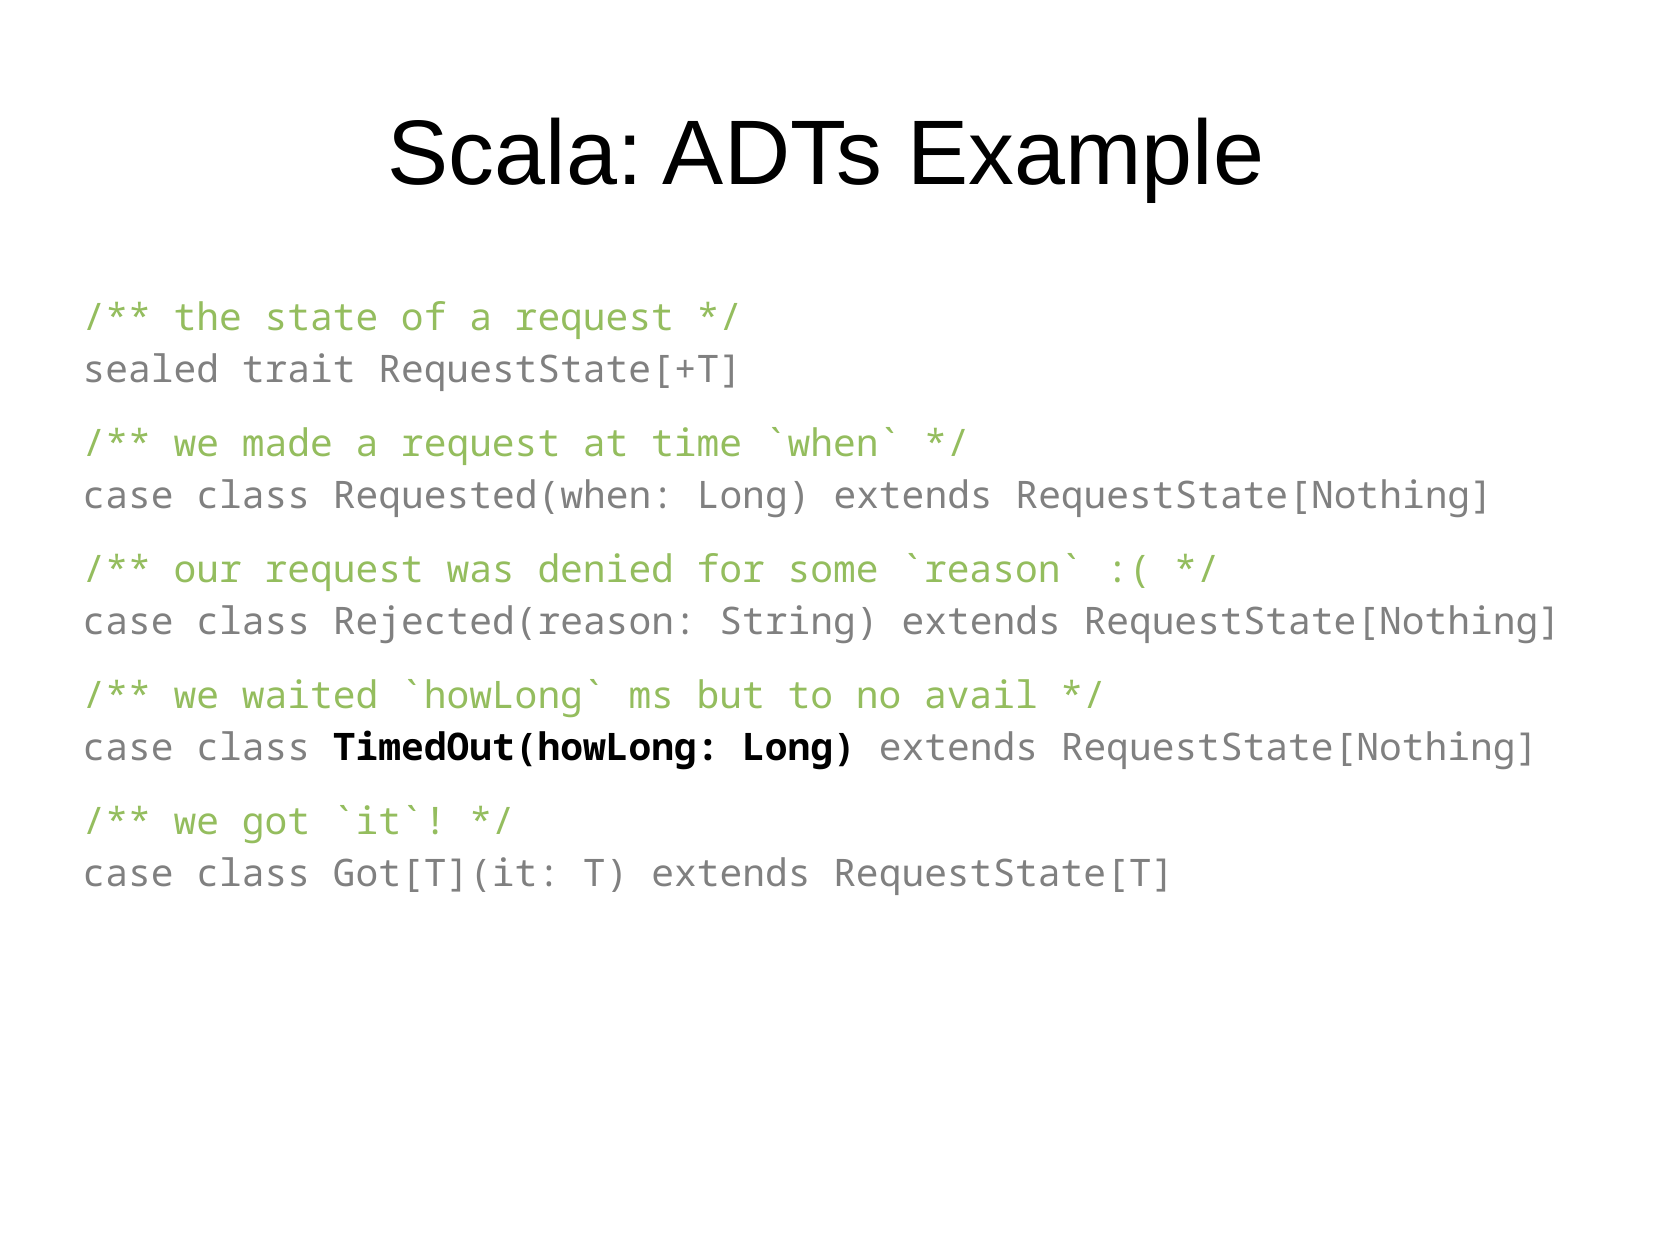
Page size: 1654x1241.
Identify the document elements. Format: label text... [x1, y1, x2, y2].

title Scala: ADTs Example [82, 49, 1571, 257]
list /** the state of a request */ sealed trait RequestState[+T] /** we made a request at time `when` */ case class Requested(when: Long) extends RequestState[Nothing] /** our request was denied for some `reason` :( */ case class Rejected(reason: String) extends RequestState[Nothing] /** we waited `howLong` ms but to no avail */ case class TimedOut(howLong: Long) extends RequestState[Nothing] /** we got `it`! */ case class Got[T](it: T) extends RequestState[T] [82, 290, 1571, 1010]
